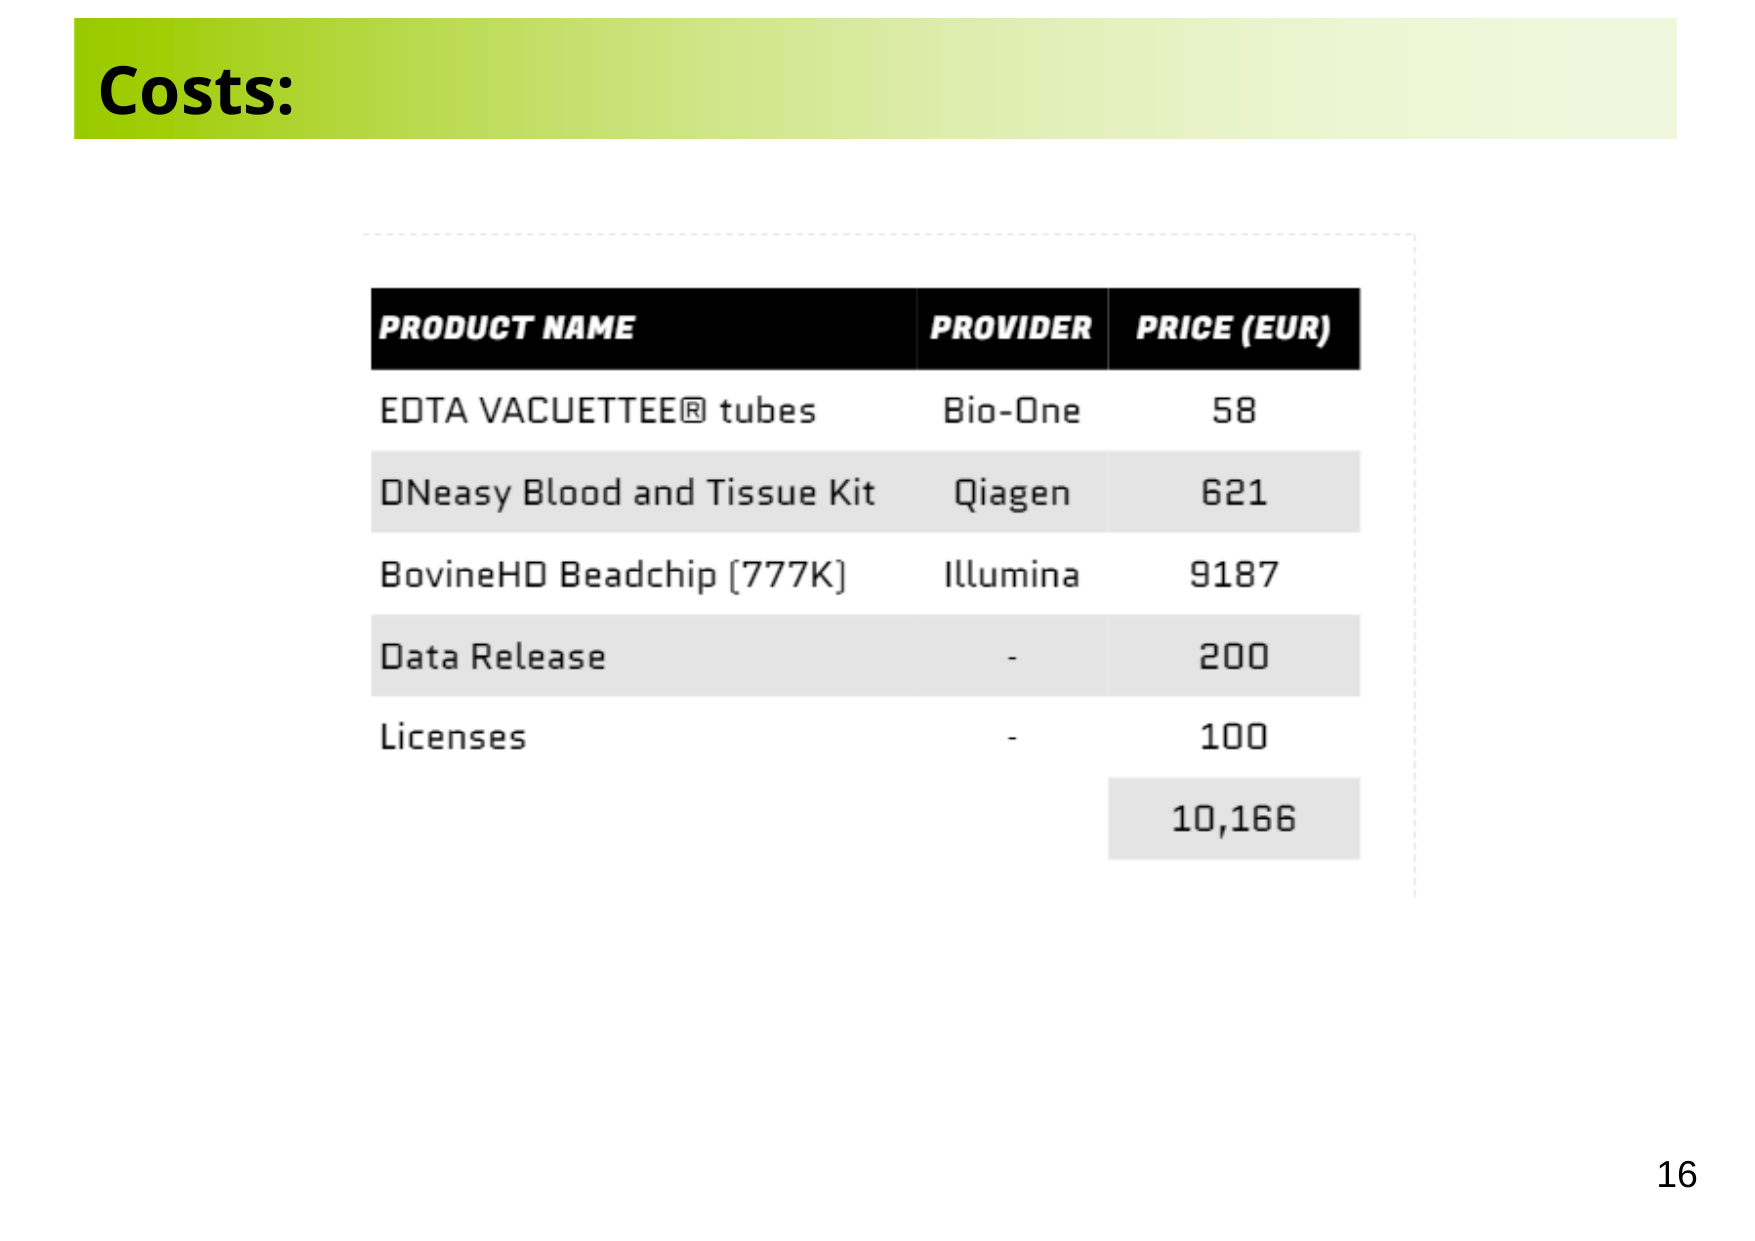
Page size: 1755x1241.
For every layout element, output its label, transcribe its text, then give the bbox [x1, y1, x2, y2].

picture [358, 185, 1430, 898]
text_box Costs: [82, 35, 1465, 128]
text_box 16 [1641, 1145, 1737, 1241]
picture [74, 18, 1677, 139]
